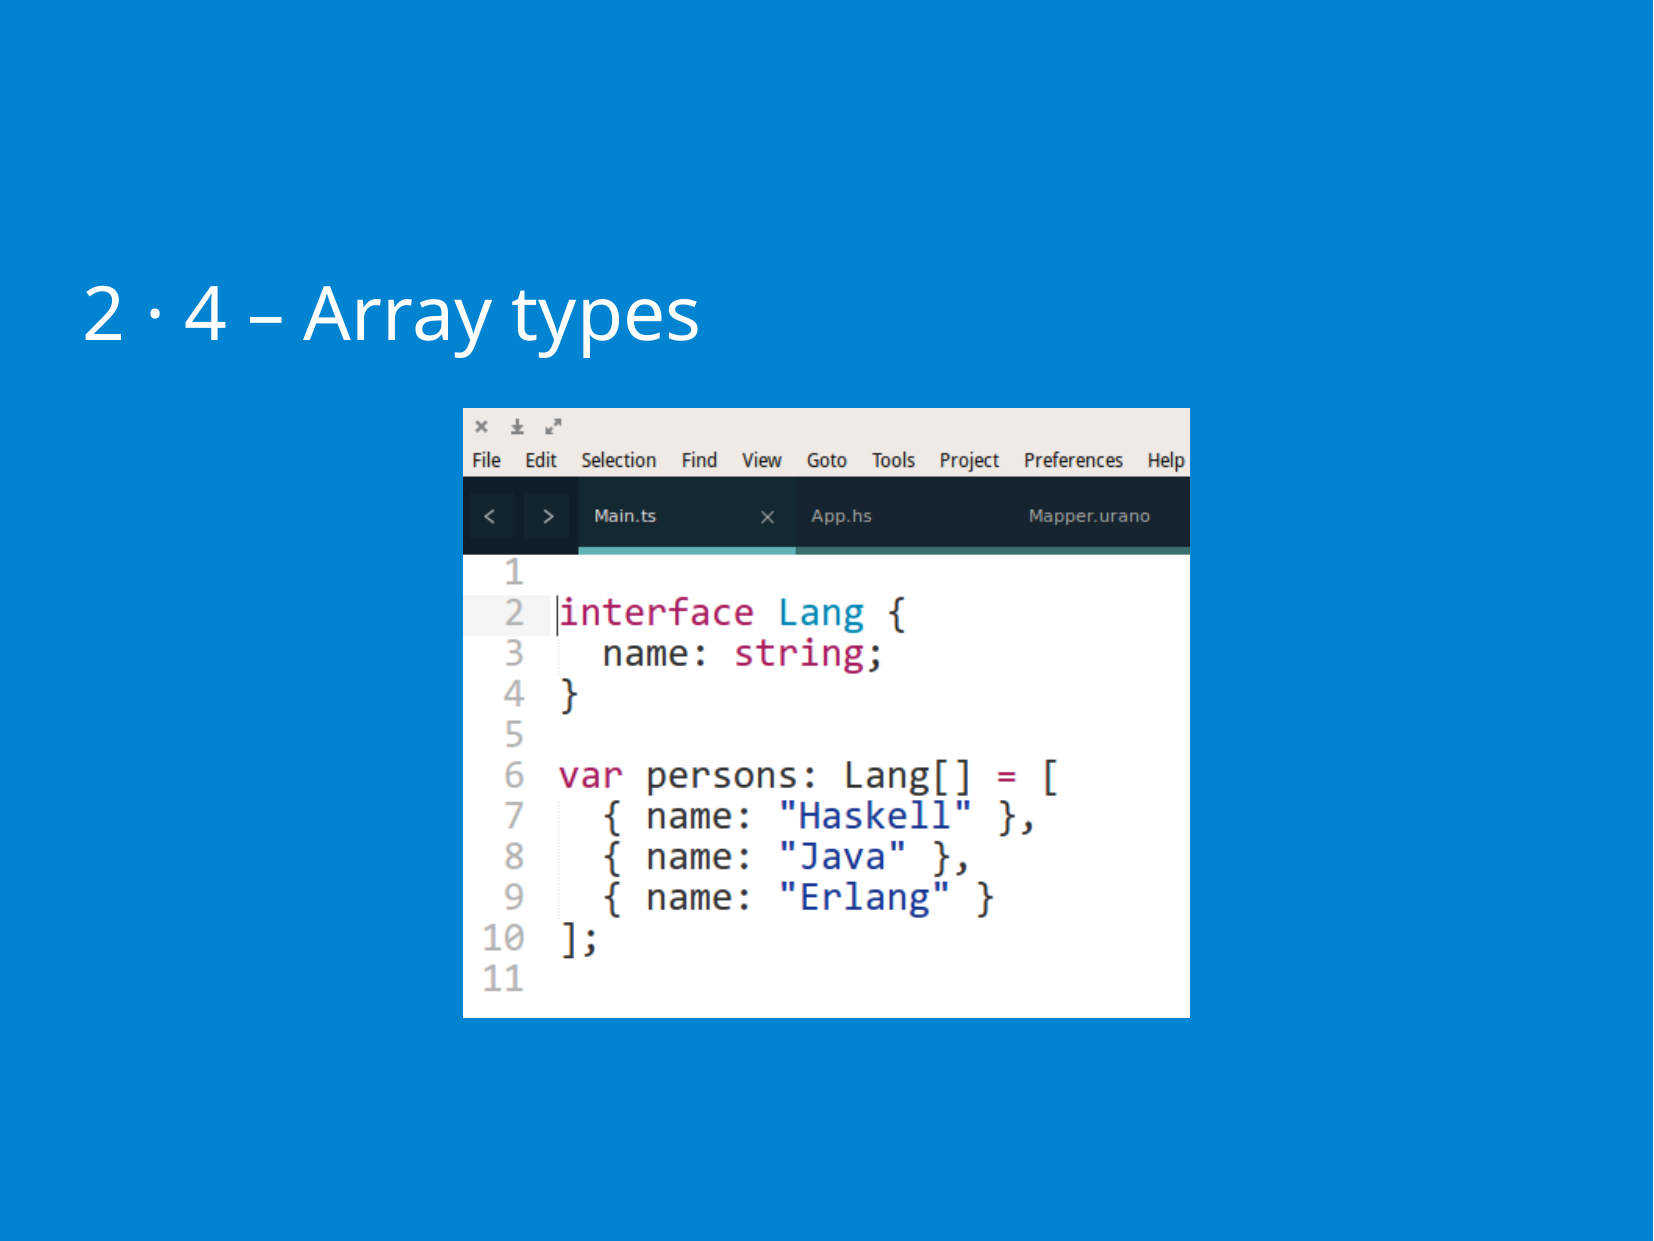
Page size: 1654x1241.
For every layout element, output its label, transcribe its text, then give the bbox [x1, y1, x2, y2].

picture [463, 408, 1190, 1018]
title 2 · 4 – Array types [82, 248, 1571, 375]
